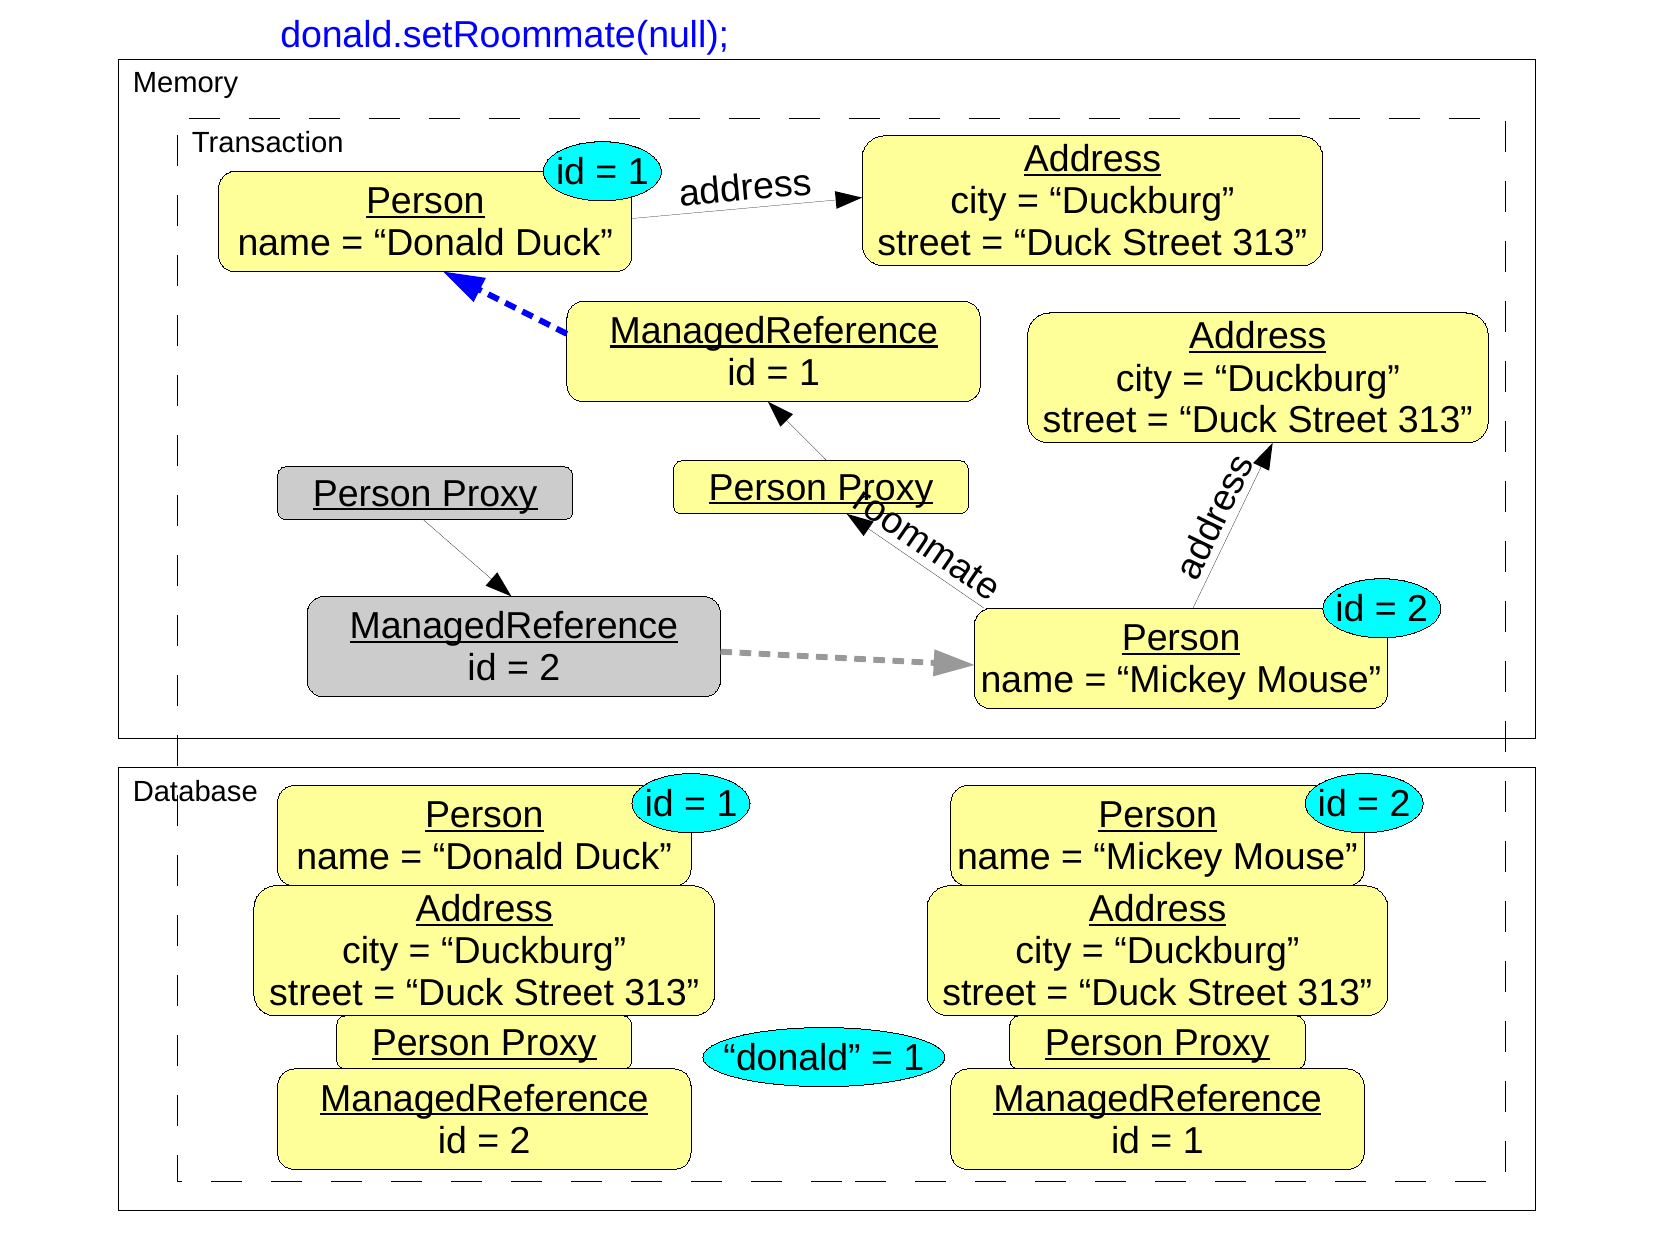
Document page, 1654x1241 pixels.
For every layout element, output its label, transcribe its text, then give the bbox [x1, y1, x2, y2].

text_box Person name = “Donald Duck” [218, 171, 632, 272]
text_box id = 2 [1305, 773, 1424, 833]
text_box donald.setRoommate(null); [265, 6, 1536, 64]
text_box Person name = “Mickey Mouse” [950, 785, 1365, 885]
text_box Database [118, 767, 1536, 1211]
text_box ManagedReference id = 1 [950, 1068, 1365, 1170]
text_box Address city = “Duckburg” street = “Duck Street 313” [253, 885, 715, 1016]
text_box Address city = “Duckburg” street = “Duck Street 313” [862, 135, 1323, 266]
text_box Person name = “Mickey Mouse” [974, 608, 1388, 709]
text_box ManagedReference id = 1 [566, 301, 981, 402]
text_box id = 2 [1322, 578, 1441, 638]
text_box Person Proxy [277, 466, 573, 520]
text_box Person Proxy [1009, 1015, 1306, 1069]
text_box Person name = “Donald Duck” [277, 785, 692, 885]
text_box ManagedReference id = 2 [307, 596, 721, 697]
text_box id = 1 [543, 141, 662, 201]
text_box Person Proxy [673, 460, 969, 514]
text_box Memory [118, 59, 1536, 739]
text_box ManagedReference id = 2 [277, 1068, 692, 1170]
text_box id = 1 [631, 773, 751, 833]
text_box Address city = “Duckburg” street = “Duck Street 313” [1027, 312, 1489, 443]
text_box Address city = “Duckburg” street = “Duck Street 313” [927, 885, 1388, 1016]
text_box “donald” = 1 [702, 1027, 945, 1087]
text_box Transaction [177, 118, 1506, 1182]
text_box Person Proxy [336, 1015, 632, 1069]
